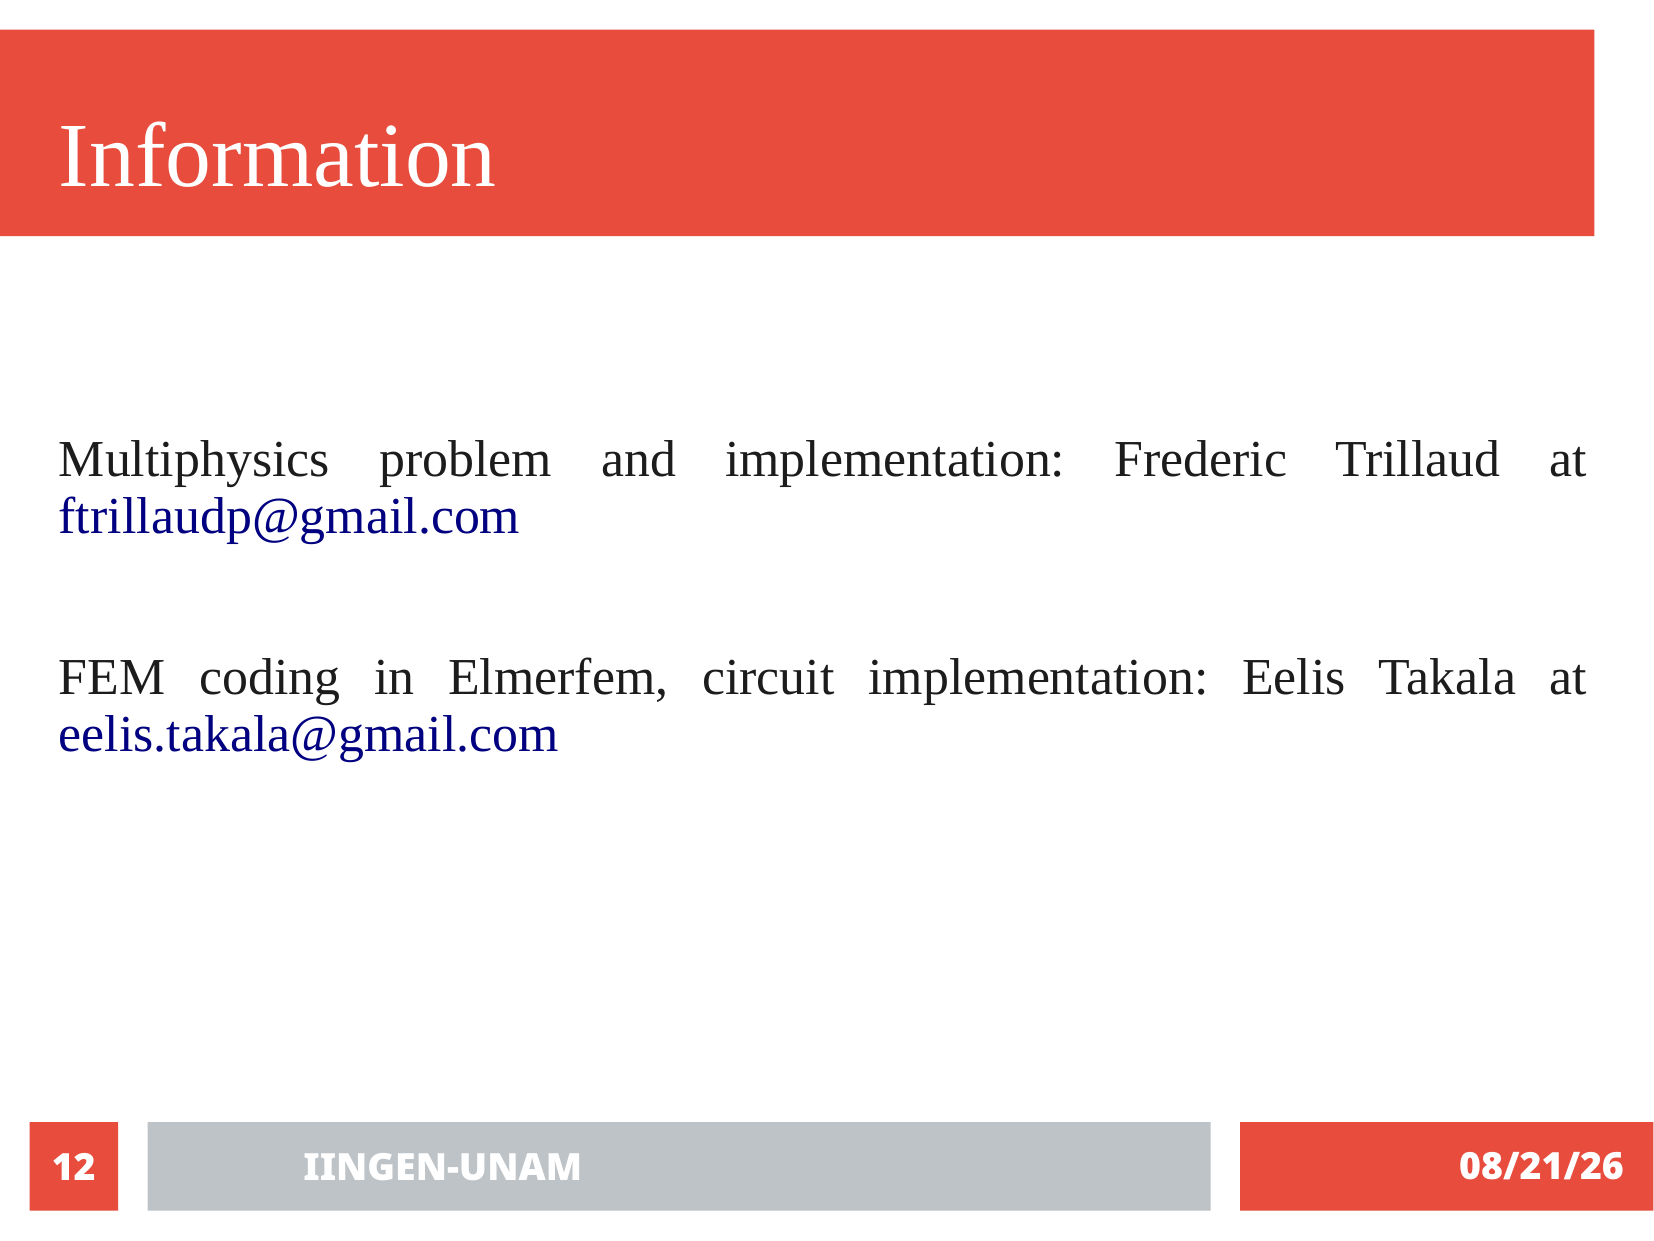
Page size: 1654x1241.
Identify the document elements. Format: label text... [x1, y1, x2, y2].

title Information [59, 59, 1595, 207]
list Multiphysics problem and implementation: Frederic Trillaud at ftrillaudp@gmail.com FEM coding in Elmerfem, circuit implementation: Eelis Takala at eelis.takala@gmail.com [59, 429, 1591, 766]
